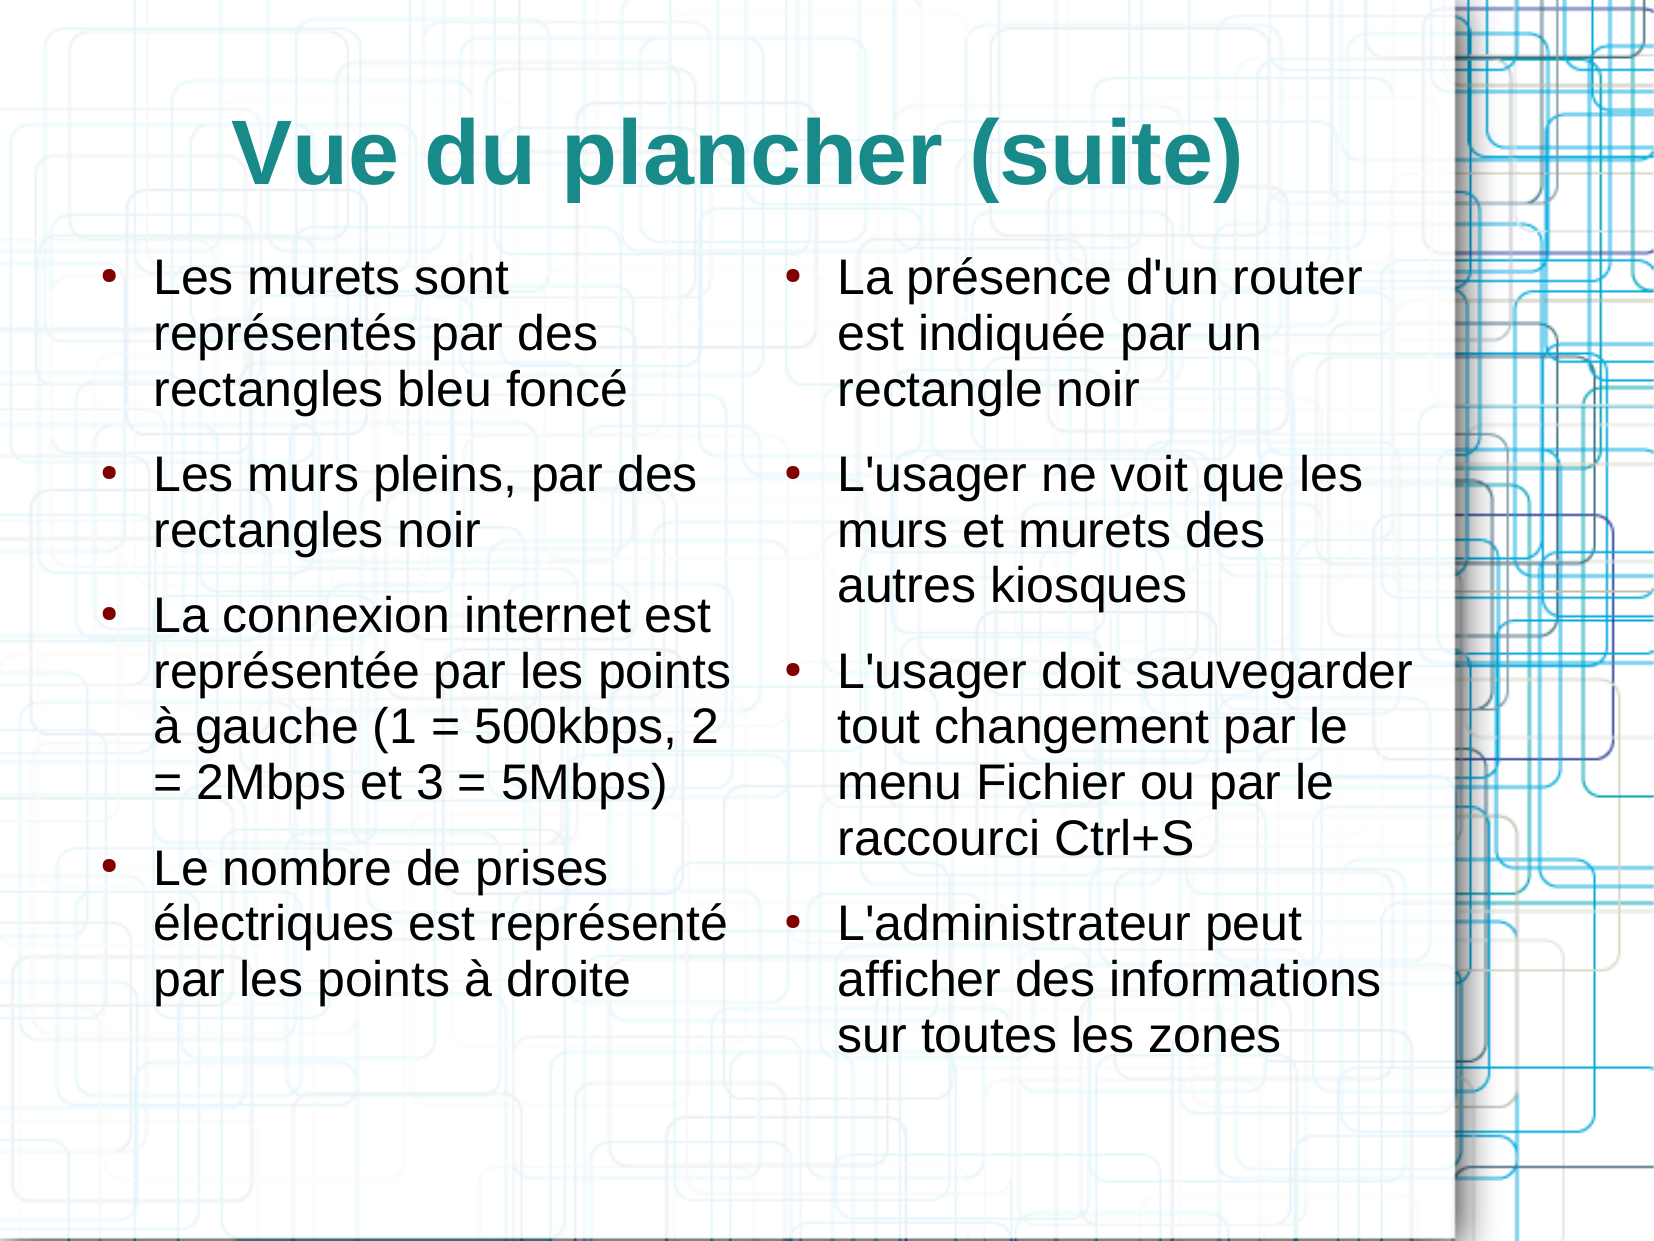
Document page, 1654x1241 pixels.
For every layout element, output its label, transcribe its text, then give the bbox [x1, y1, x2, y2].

list Les murets sont représentés par des rectangles bleu foncé Les murs pleins, par des rectangles noir La connexion internet est représentée par les points à gauche (1 = 500kbps, 2 = 2Mbps et 3 = 5Mbps) Le nombre de prises électriques est représenté par les points à droite [82, 249, 734, 1069]
title Vue du plancher (suite) [59, 49, 1418, 257]
picture [0, 0, 1654, 1241]
list La présence d'un router est indiquée par un rectangle noir L'usager ne voit que les murs et murets des autres kiosques L'usager doit sauvegarder tout changement par le menu Fichier ou par le raccourci Ctrl+S L'administrateur peut afficher des informations sur toutes les zones [766, 249, 1418, 1069]
